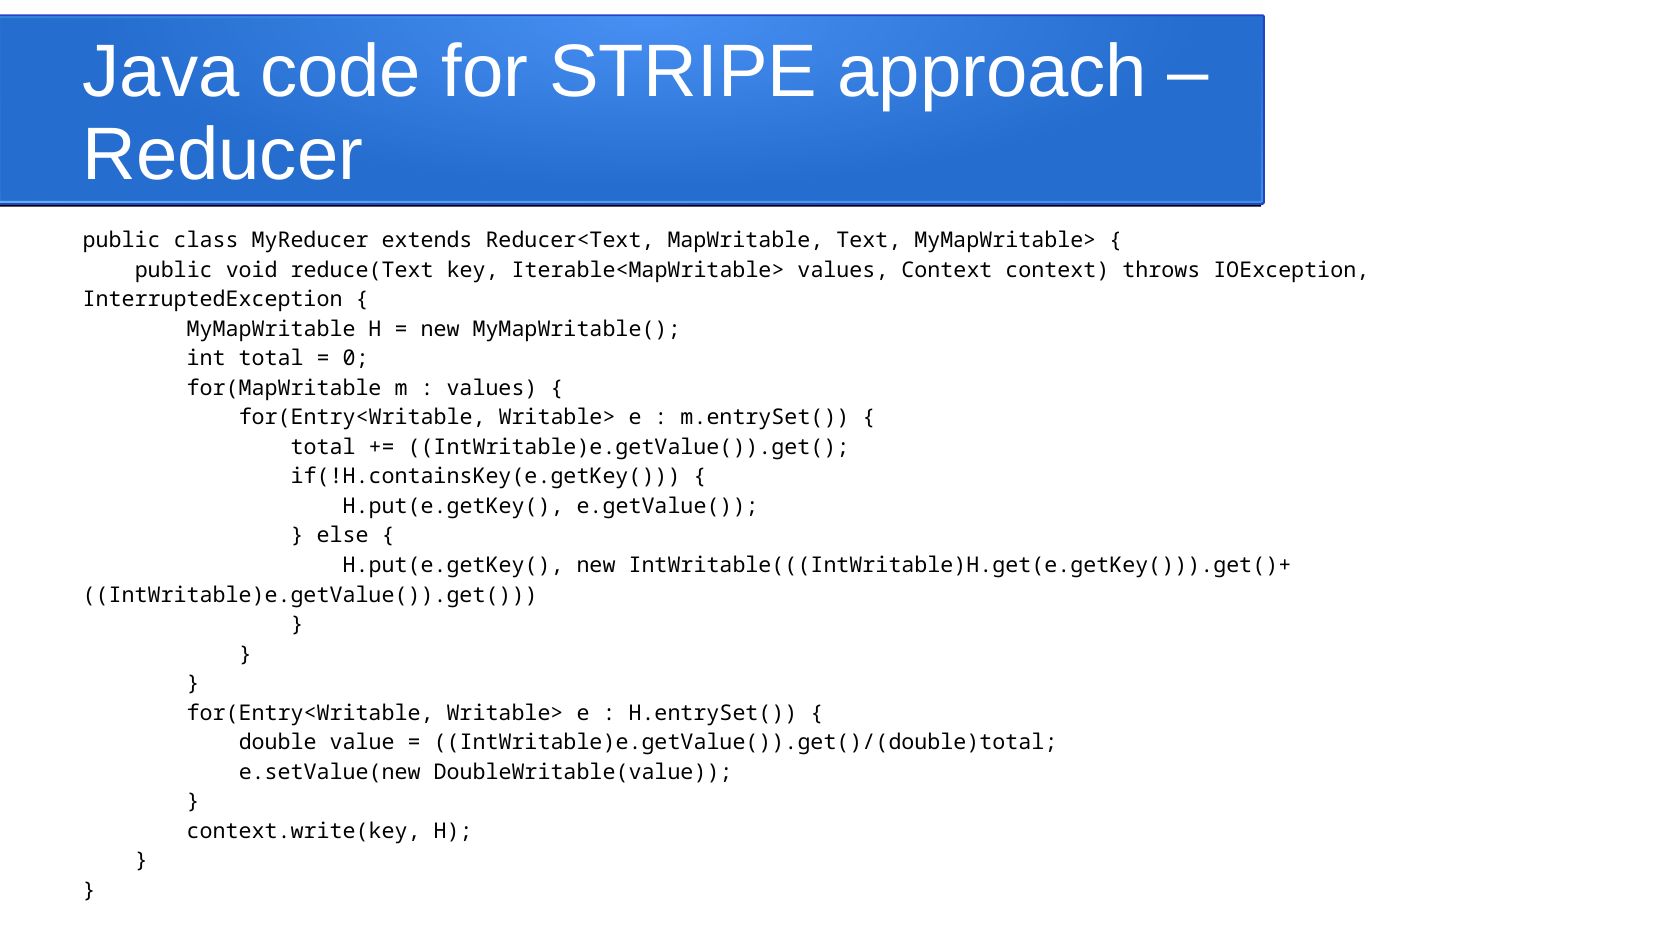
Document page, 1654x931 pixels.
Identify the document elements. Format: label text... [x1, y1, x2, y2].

title Java code for STRIPE approach – Reducer [82, 29, 1235, 196]
list public class MyReducer extends Reducer<Text, MapWritable, Text, MyMapWritable> { public void reduce(Text key, Iterable<MapWritable> values, Context context) throws IOException, InterruptedException { MyMapWritable H = new MyMapWritable(); int total = 0; for(MapWritable m : values) { for(Entry<Writable, Writable> e : m.entrySet()) { total += ((IntWritable)e.getValue()).get(); if(!H.containsKey(e.getKey())) { H.put(e.getKey(), e.getValue()); } else { H.put(e.getKey(), new IntWritable(((IntWritable)H.get(e.getKey())).get()+((IntWritable)e.getValue()).get())) } } } for(Entry<Writable, Writable> e : H.entrySet()) { double value = ((IntWritable)e.getValue()).get()/(double)total; e.setValue(new DoubleWritable(value)); } context.write(key, H); } } [82, 224, 1571, 916]
